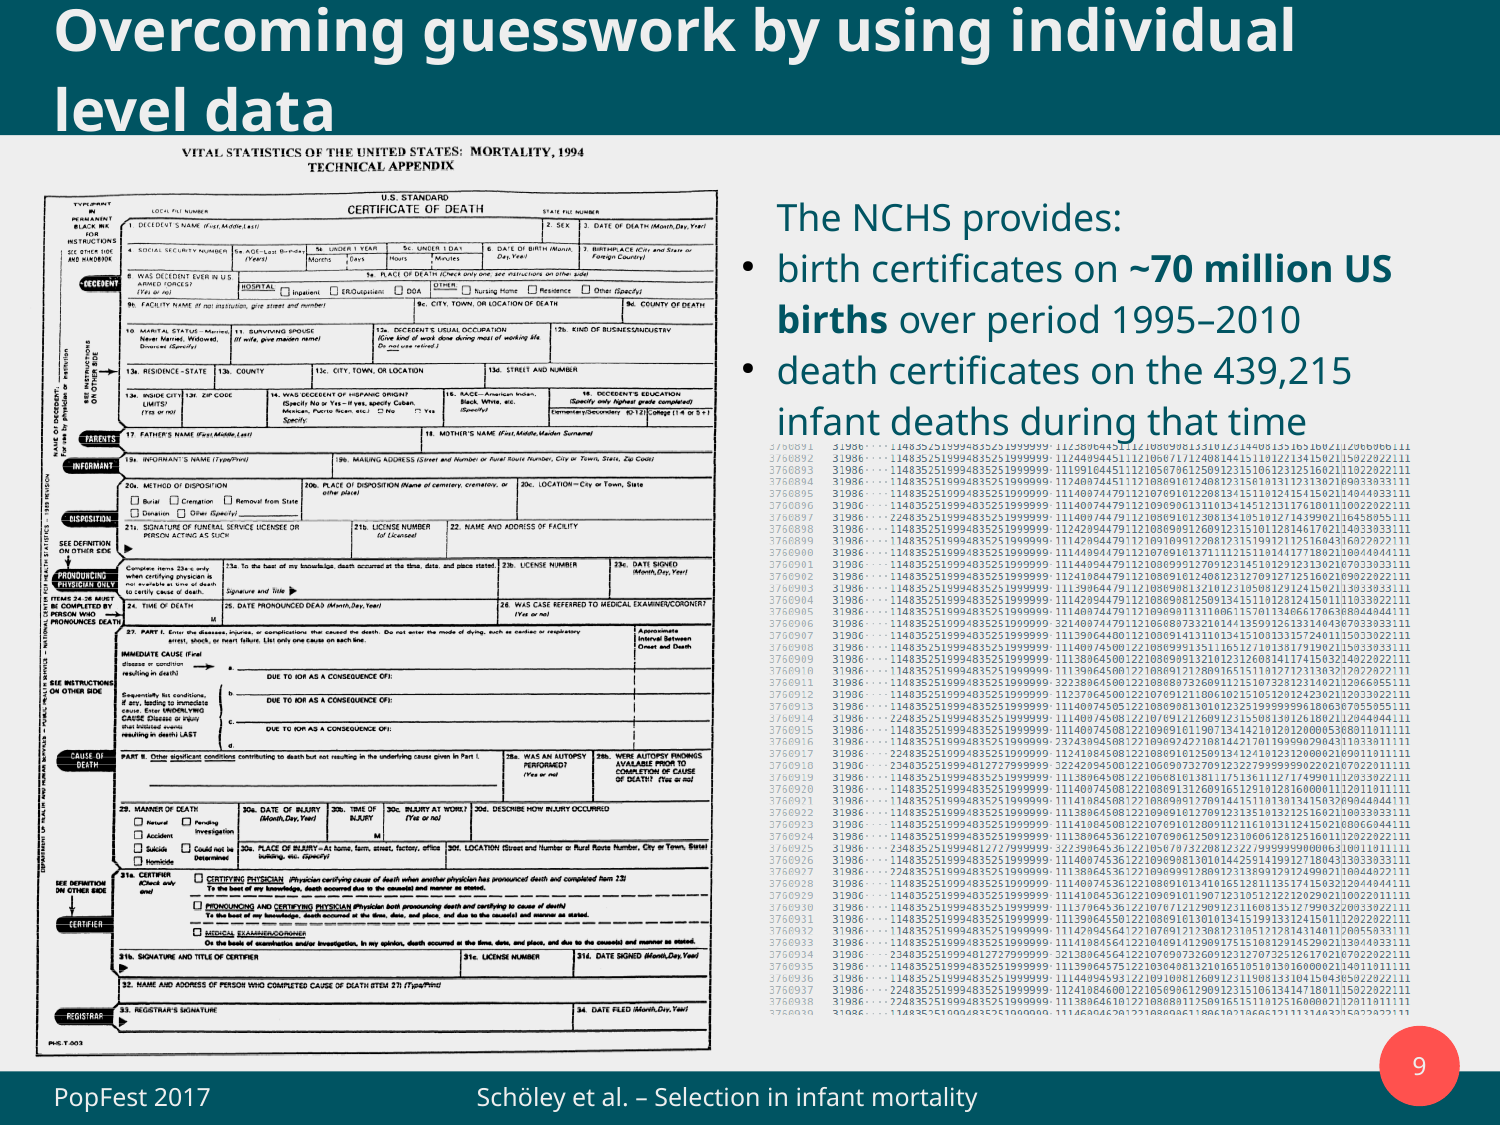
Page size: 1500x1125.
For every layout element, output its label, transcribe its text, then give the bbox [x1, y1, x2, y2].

title Overcoming guesswork by using individual level data [53, 0, 1447, 141]
picture [764, 444, 1414, 1015]
text_box The NCHS provides: birth certificates on ~70 million US births over period 1995–2010 death certificates on the 439,215 infant deaths during that time [726, 184, 1471, 447]
picture [25, 141, 727, 1060]
